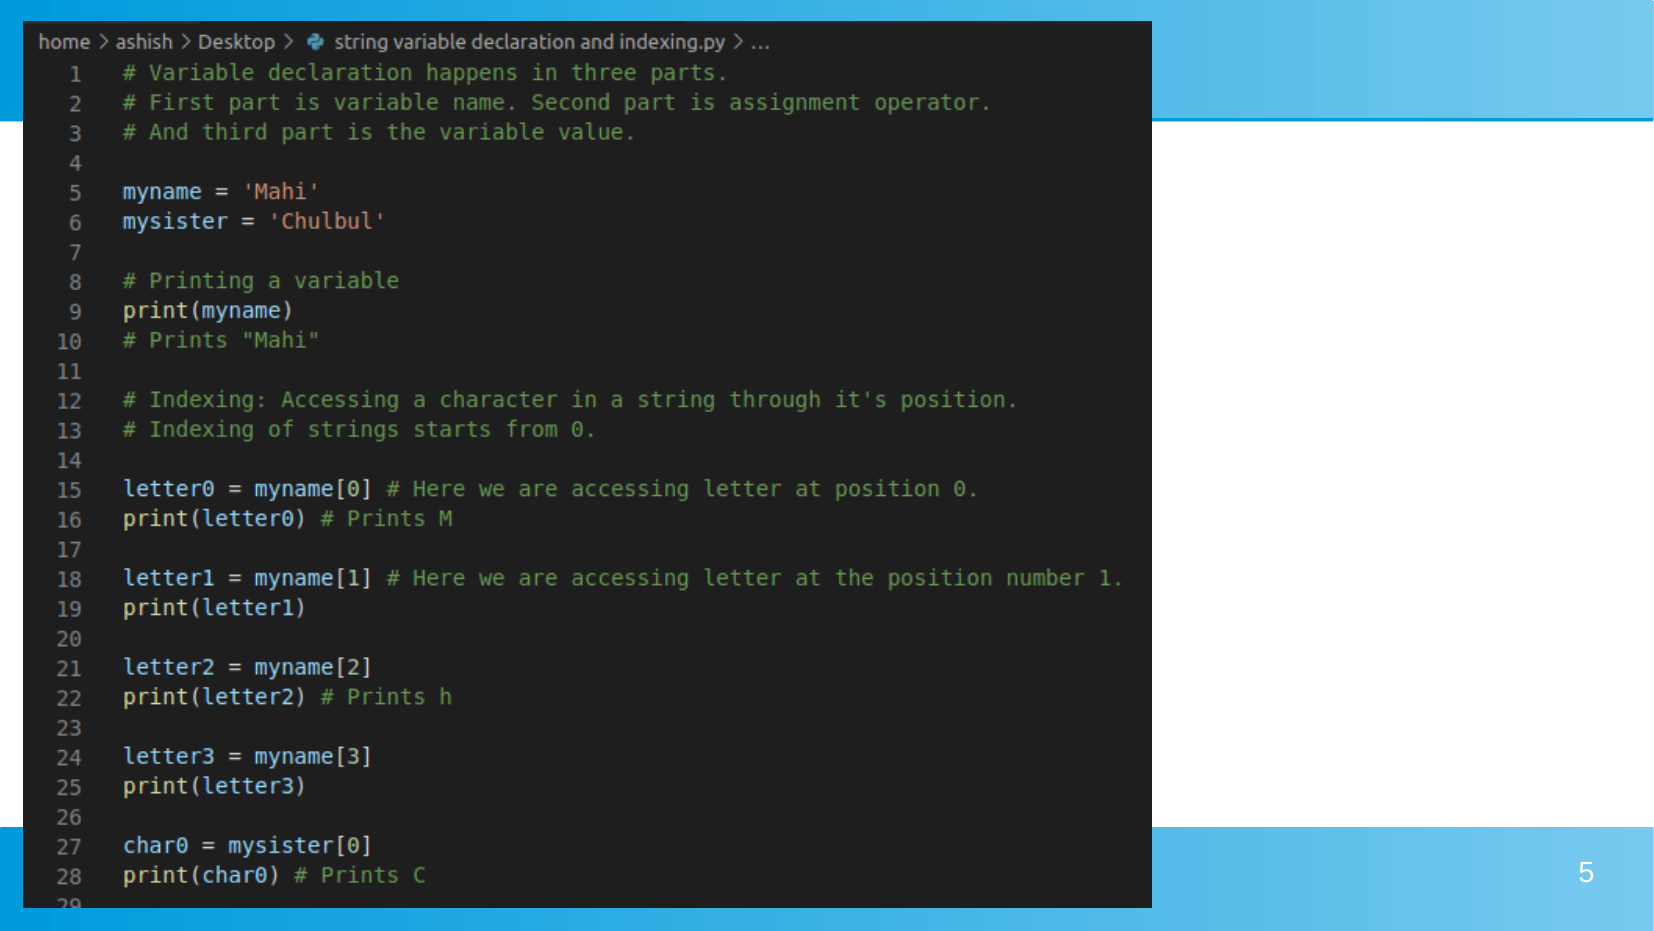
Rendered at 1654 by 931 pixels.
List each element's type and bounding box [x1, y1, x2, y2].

picture [23, 21, 1152, 908]
